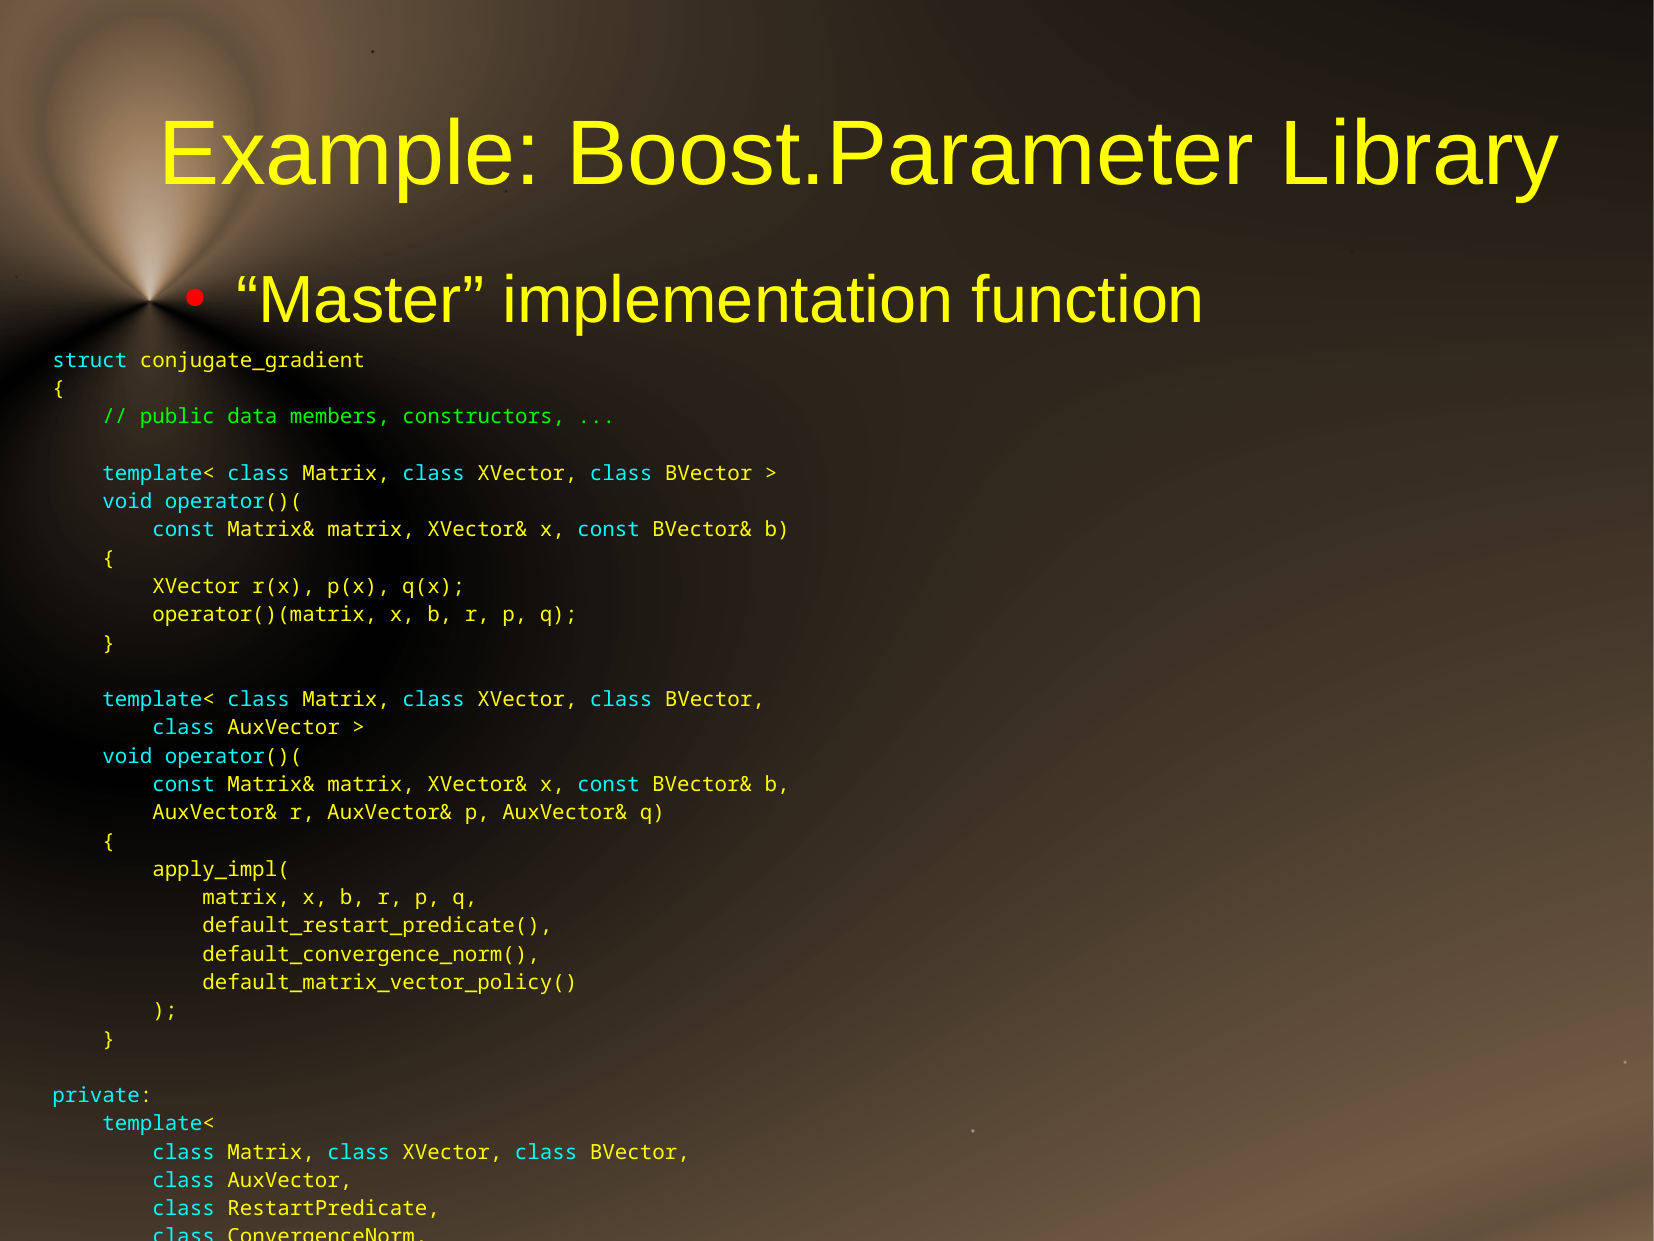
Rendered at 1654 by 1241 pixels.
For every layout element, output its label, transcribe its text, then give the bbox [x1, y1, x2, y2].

list “Master” implementation function [147, 262, 1571, 337]
text_box struct conjugate_gradient { // public data members, constructors, ... template< class Matrix, class XVector, class BVector > void operator()( const Matrix& matrix, XVector& x, const BVector& b) { XVector r(x), p(x), q(x); operator()(matrix, x, b, r, p, q); } template< class Matrix, class XVector, class BVector, class AuxVector > void operator()( const Matrix& matrix, XVector& x, const BVector& b, AuxVector& r, AuxVector& p, AuxVector& q) { apply_impl( matrix, x, b, r, p, q, default_restart_predicate(), default_convergence_norm(), default_matrix_vector_policy() ); } private: template< class Matrix, class XVector, class BVector, class AuxVector, class RestartPredicate, class ConvergenceNorm, class MatrixVectorPolicy > void apply_impl( const Matrix& matrix, XVector& x, const BVector& b, AuxVector& r, AuxVector& p, AuxVector& q, const RestartPredicate& restart_predicate, const ConvergenceNorm& convergence_norm, const MatrixVectorPolicy& matrix_vector_policy) { /* actual CG implementation here */ } }; [37, 337, 1613, 1238]
picture [0, 0, 1654, 1241]
title Example: Boost.Parameter Library [150, 49, 1571, 257]
